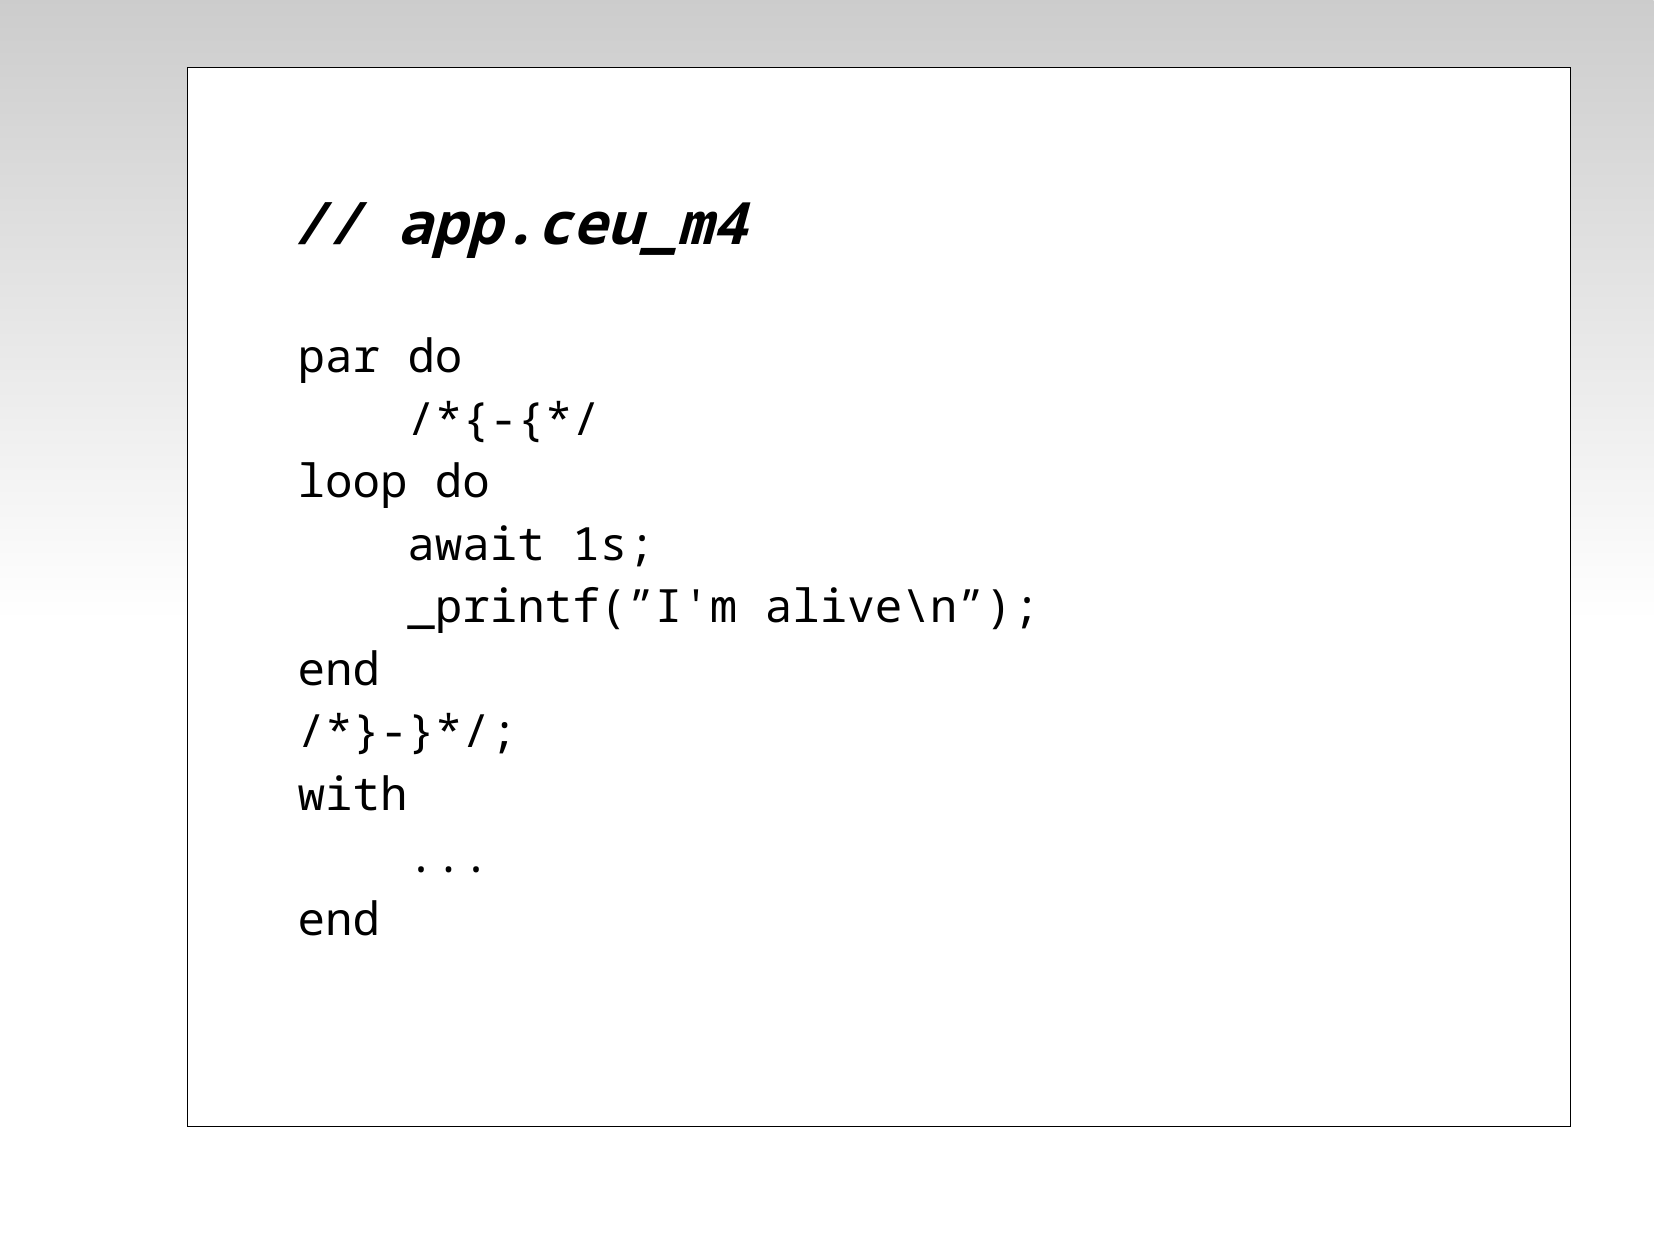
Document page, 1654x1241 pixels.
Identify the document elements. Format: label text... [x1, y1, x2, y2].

subtitle // app.ceu_m4 par do /*{-{*/ loop do await 1s; _printf(”I'm alive\n”); end /*}-}*/; with ... end [187, 67, 1571, 1127]
